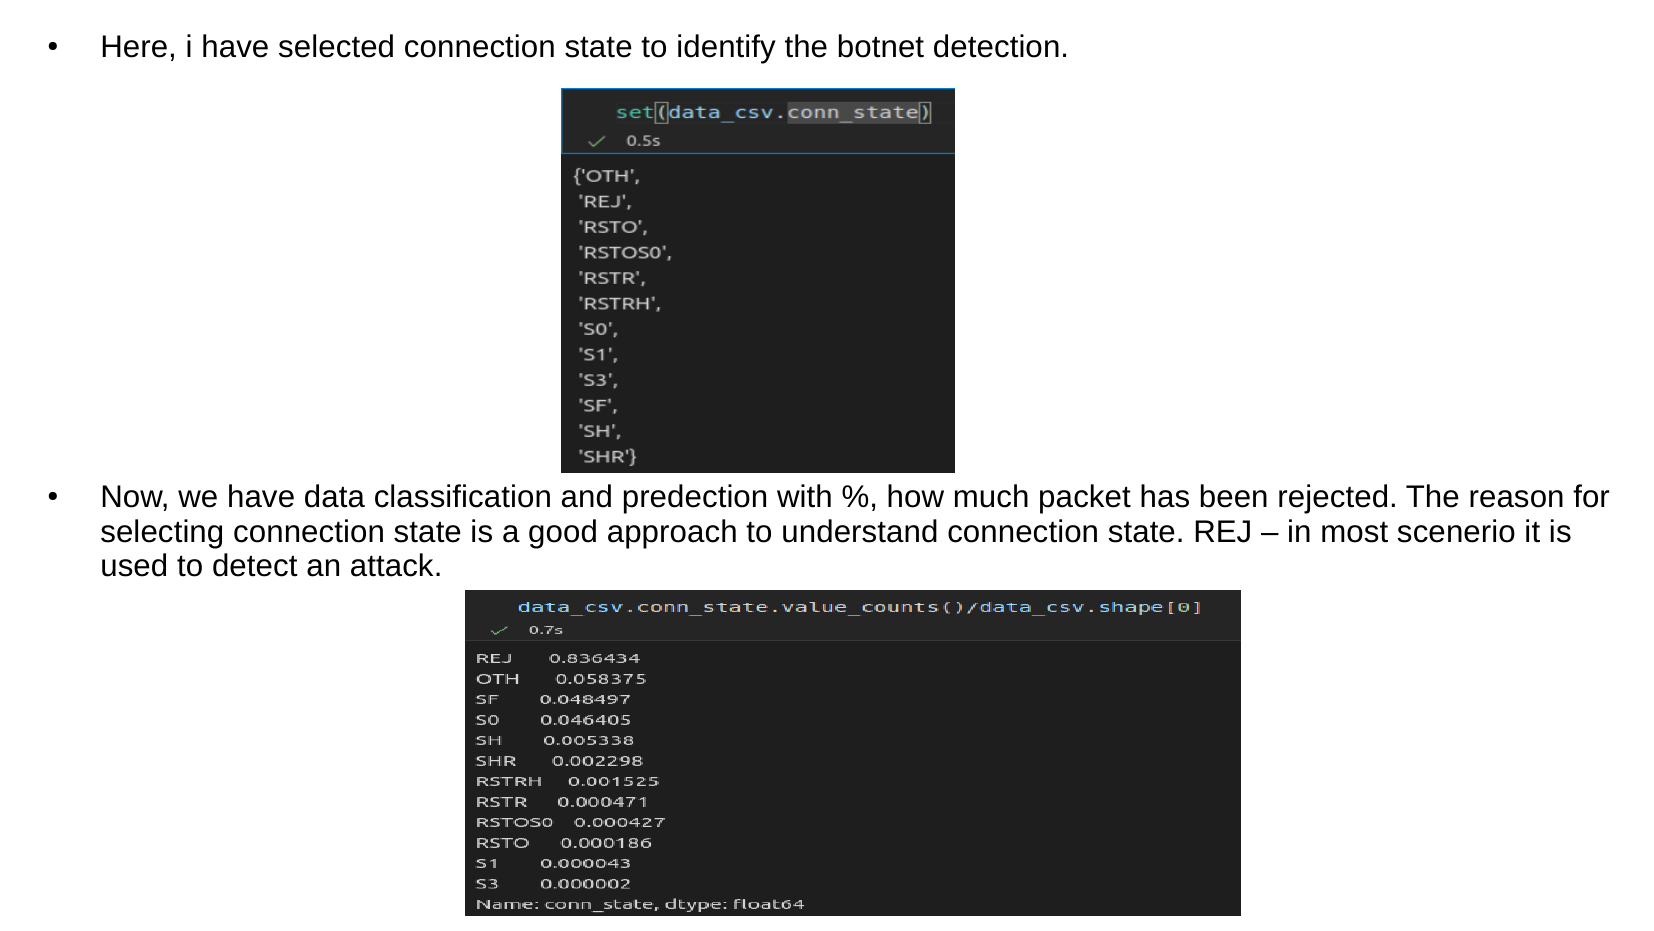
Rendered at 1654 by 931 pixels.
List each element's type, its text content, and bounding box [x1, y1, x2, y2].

picture [465, 590, 1241, 916]
picture [561, 88, 955, 473]
list Here, i have selected connection state to identify the botnet detection. Now, we have data classification and predection with %, how much packet has been rejected. The reason for selecting connection state is a good approach to understand connection state. REJ – in most scenerio it is used to detect an attack. [29, 29, 1625, 916]
